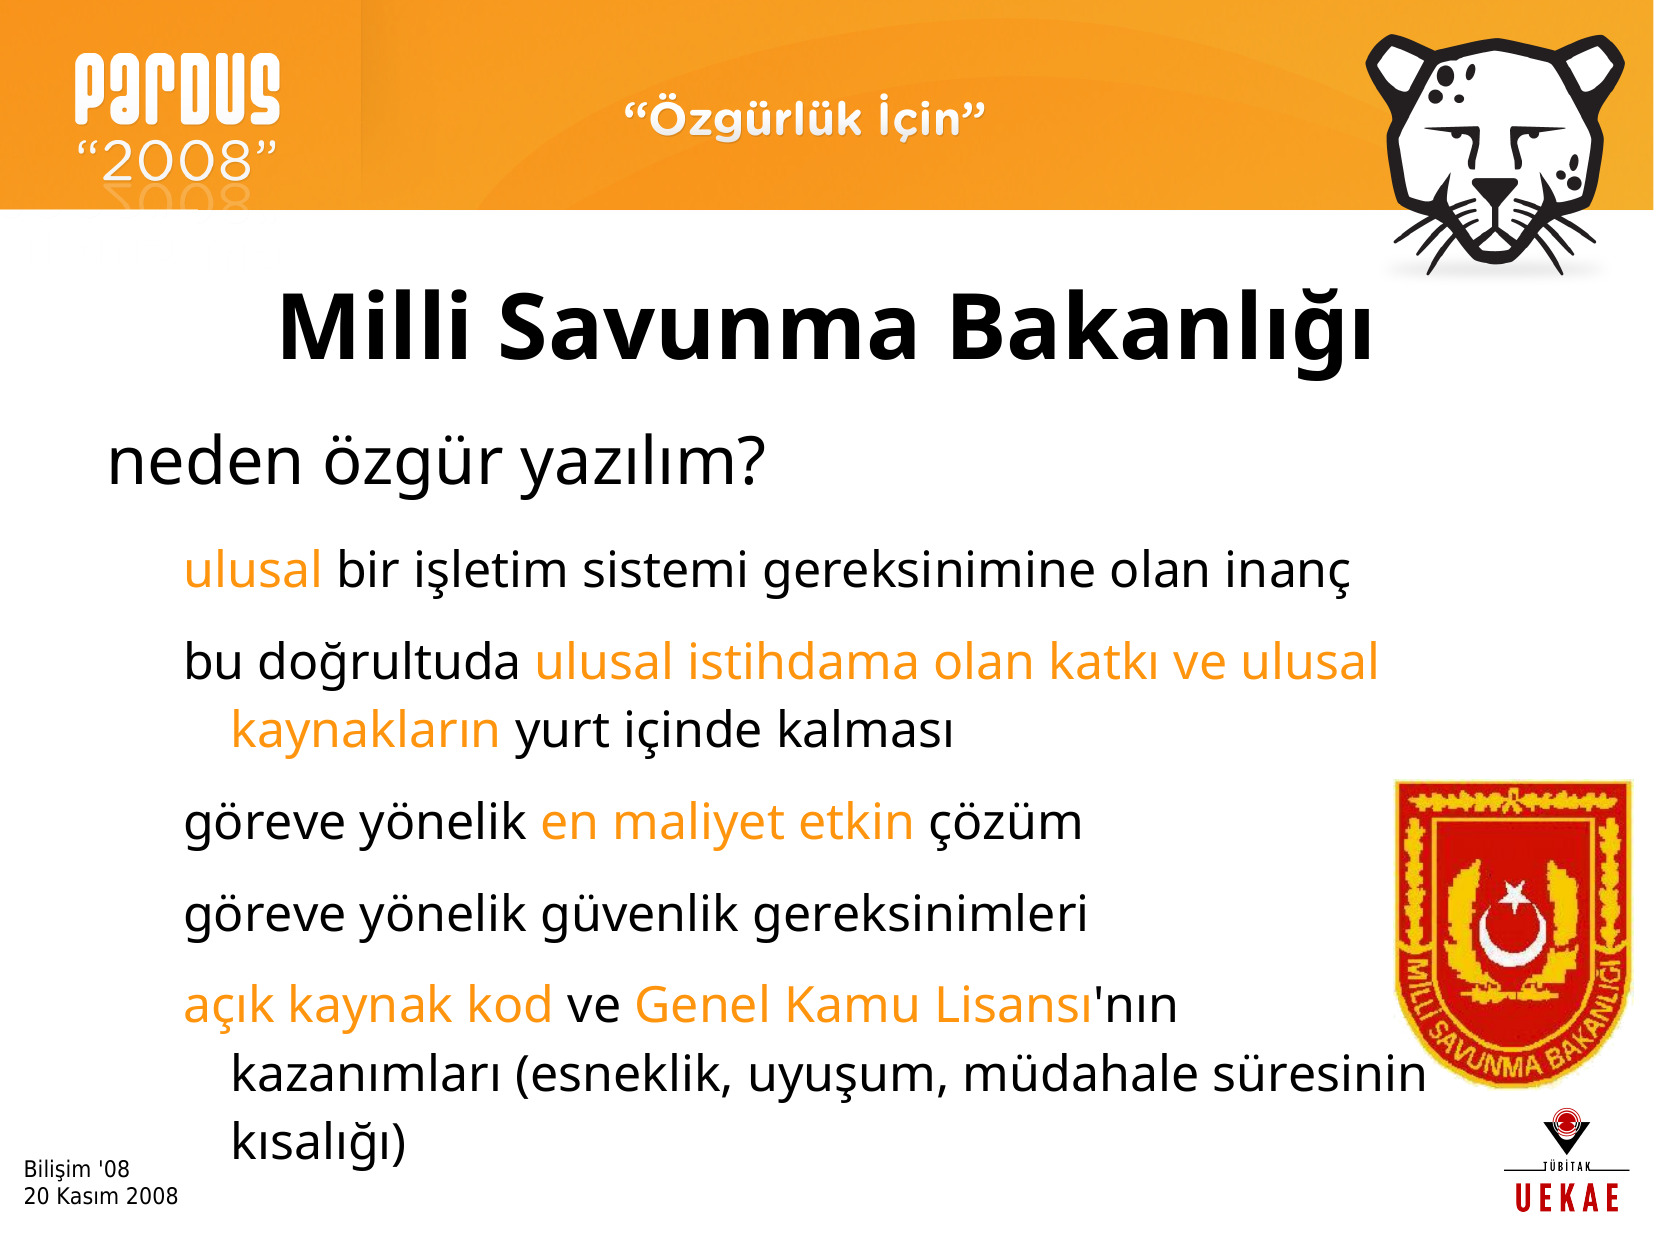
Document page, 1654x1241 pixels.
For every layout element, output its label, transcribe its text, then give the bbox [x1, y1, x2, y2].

list neden özgür yazılım? ulusal bir işletim sistemi gereksinimine olan inanç bu doğrultuda ulusal istihdama olan katkı ve ulusal kaynakların yurt içinde kalması göreve yönelik en maliyet etkin çözüm göreve yönelik güvenlik gereksinimleri açık kaynak kod ve Genel Kamu Lisansı'nın kazanımları (esneklik, uyuşum, müdahale süresinin kısalığı) [88, 413, 1447, 1140]
picture [1500, 1104, 1634, 1215]
title Milli Savunma Bakanlığı [82, 220, 1571, 428]
picture [1393, 779, 1634, 1091]
picture [0, 0, 1654, 293]
